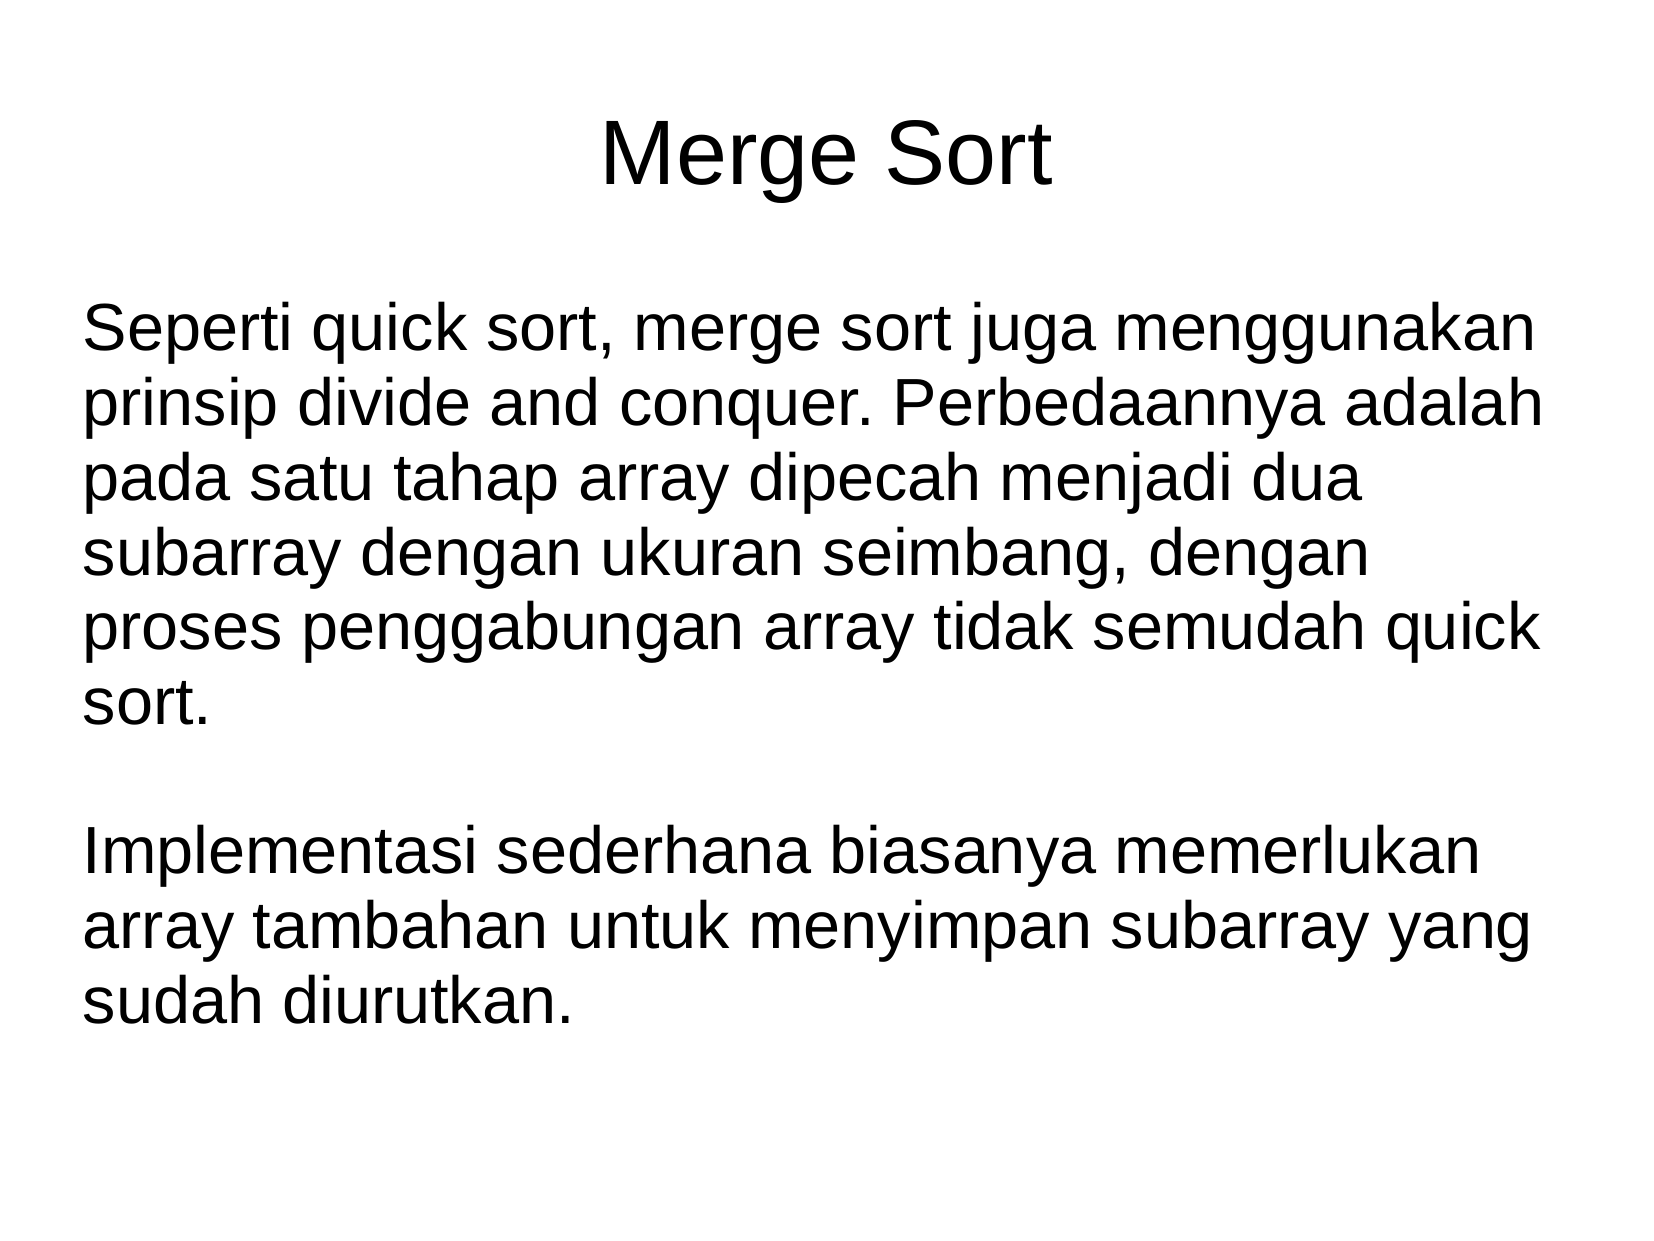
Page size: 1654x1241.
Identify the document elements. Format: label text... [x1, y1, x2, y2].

title Merge Sort [82, 49, 1571, 257]
subtitle Seperti quick sort, merge sort juga menggunakan prinsip divide and conquer. Perbedaannya adalah pada satu tahap array dipecah menjadi dua subarray dengan ukuran seimbang, dengan proses penggabungan array tidak semudah quick sort. Implementasi sederhana biasanya memerlukan array tambahan untuk menyimpan subarray yang sudah diurutkan. [82, 290, 1571, 1038]
